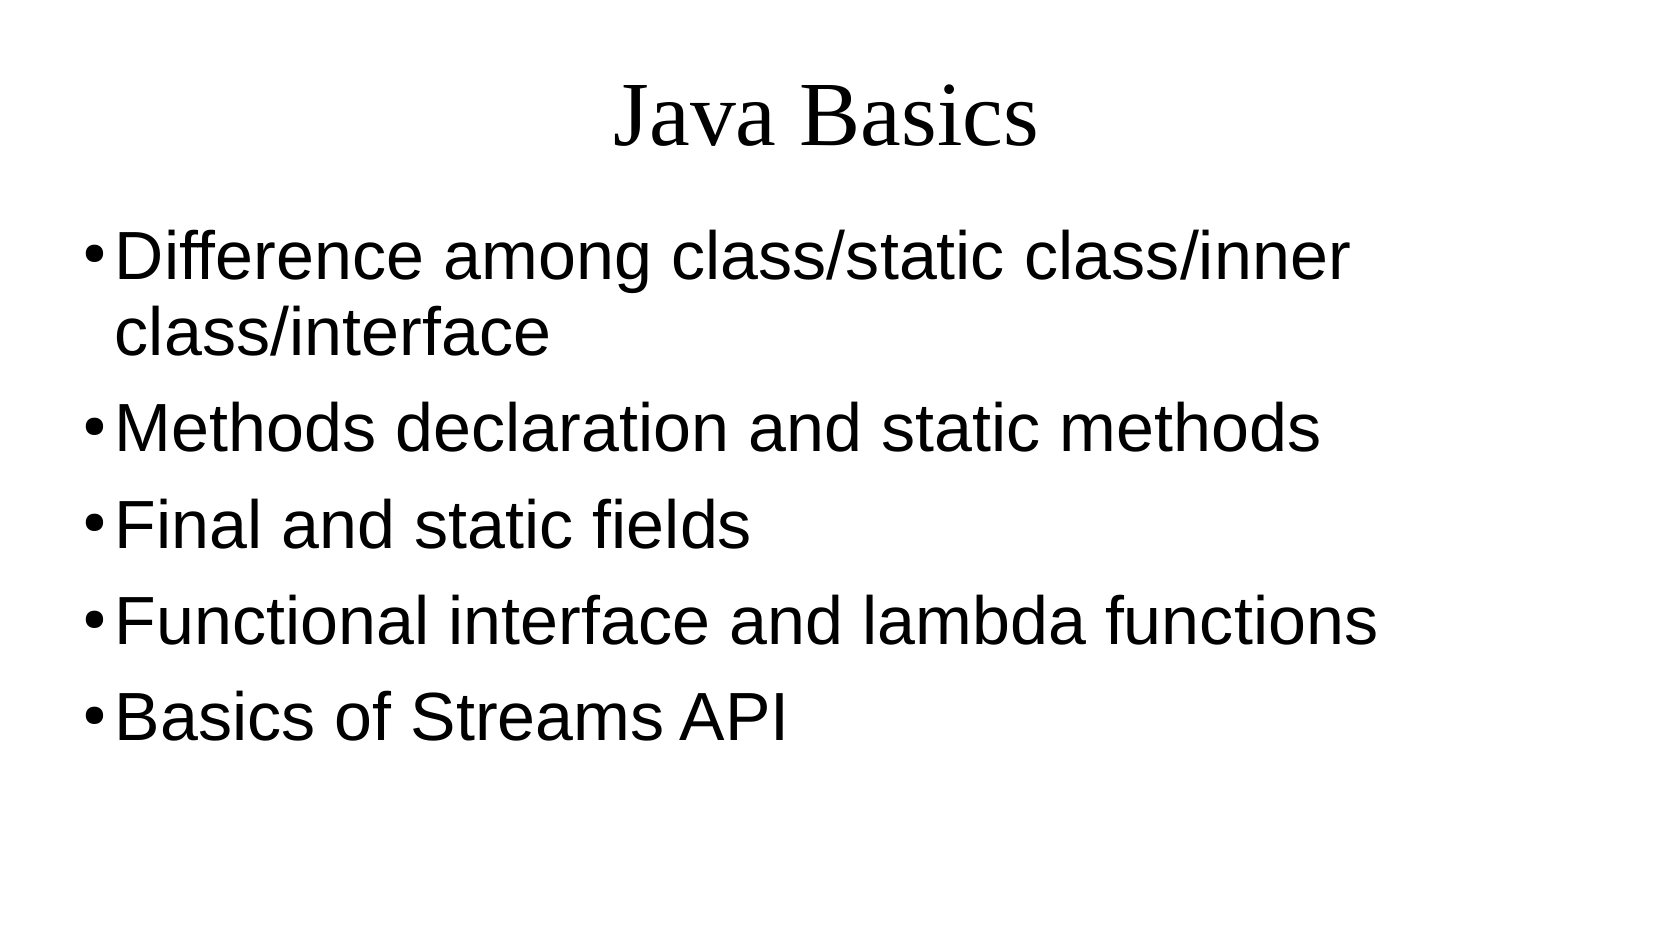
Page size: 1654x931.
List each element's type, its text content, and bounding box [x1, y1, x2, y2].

title Java Basics [82, 36, 1571, 193]
list Difference among class/static class/inner class/interface Methods declaration and static methods Final and static fields Functional interface and lambda functions Basics of Streams API [82, 217, 1571, 757]
